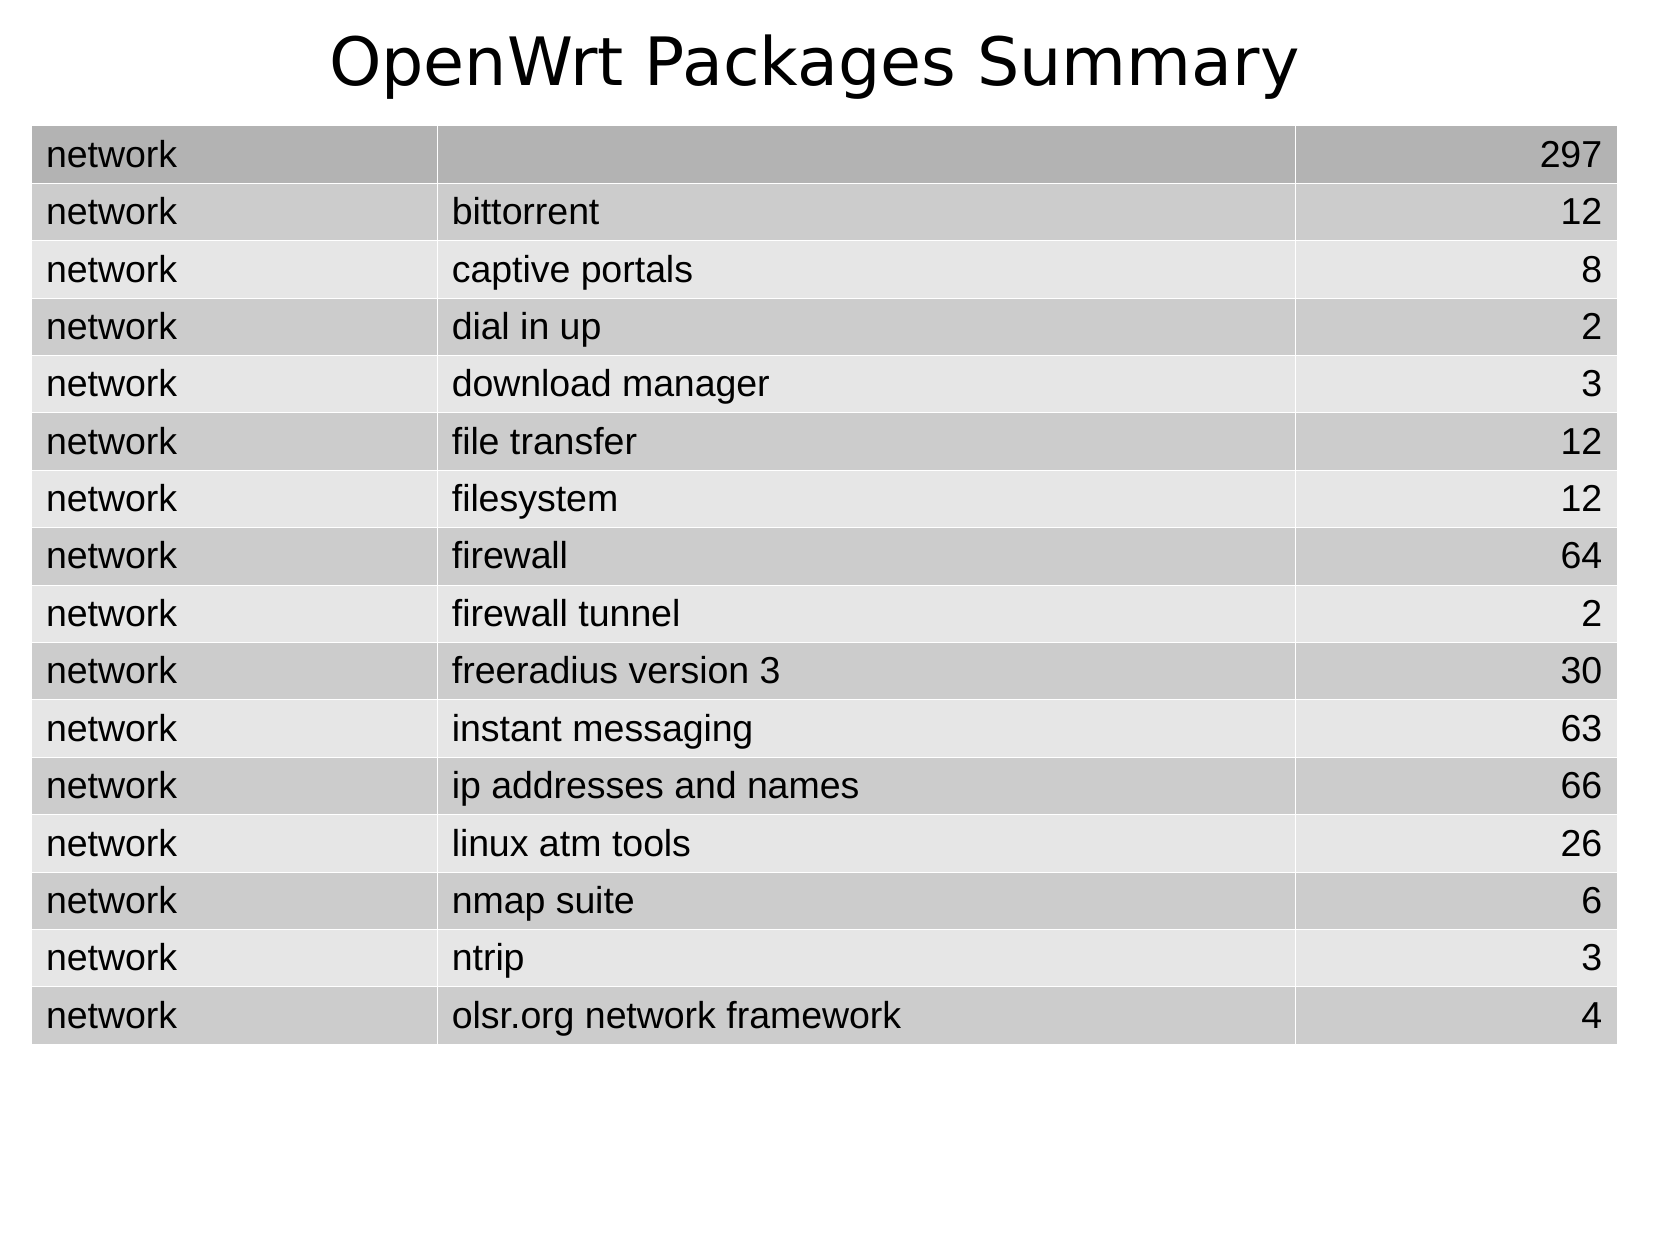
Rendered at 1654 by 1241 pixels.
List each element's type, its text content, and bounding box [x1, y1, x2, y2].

table_cell network [32, 700, 437, 757]
table_cell 64 [1296, 528, 1617, 585]
table_cell olsr.org network framework [438, 987, 1295, 1044]
table_cell network [32, 471, 437, 527]
table_cell 8 [1296, 241, 1617, 298]
table_cell file transfer [438, 413, 1295, 470]
table_cell 12 [1296, 184, 1617, 240]
table_cell network [32, 815, 437, 872]
table_cell filesystem [438, 471, 1295, 527]
table_cell firewall tunnel [438, 586, 1295, 642]
table_cell 2 [1296, 299, 1617, 355]
table_cell network [32, 528, 437, 585]
table_cell 12 [1296, 471, 1617, 527]
table_cell network [32, 184, 437, 240]
title OpenWrt Packages Summary [70, 23, 1560, 102]
table_cell network [32, 413, 437, 470]
table_header [438, 126, 1295, 183]
table_cell linux atm tools [438, 815, 1295, 872]
table_cell network [32, 299, 437, 355]
table_cell network [32, 987, 437, 1044]
table_cell 4 [1296, 987, 1617, 1044]
table_cell network [32, 356, 437, 412]
table_cell nmap suite [438, 873, 1295, 929]
table_header network [32, 126, 437, 183]
table_cell 26 [1296, 815, 1617, 872]
table_cell 63 [1296, 700, 1617, 757]
table_cell 30 [1296, 643, 1617, 699]
table_cell network [32, 241, 437, 298]
table_cell captive portals [438, 241, 1295, 298]
table_cell network [32, 586, 437, 642]
table_cell 12 [1296, 413, 1617, 470]
table_cell 66 [1296, 758, 1617, 814]
table_cell 2 [1296, 586, 1617, 642]
table_cell ip addresses and names [438, 758, 1295, 814]
table_cell bittorrent [438, 184, 1295, 240]
table_cell dial in up [438, 299, 1295, 355]
table_cell firewall [438, 528, 1295, 585]
table_cell network [32, 930, 437, 986]
table_cell 3 [1296, 930, 1617, 986]
table_cell network [32, 643, 437, 699]
table_cell ntrip [438, 930, 1295, 986]
table_cell network [32, 873, 437, 929]
table_cell 3 [1296, 356, 1617, 412]
table_cell network [32, 758, 437, 814]
table_cell freeradius version 3 [438, 643, 1295, 699]
table_header 297 [1296, 126, 1617, 183]
table_cell 6 [1296, 873, 1617, 929]
table_cell instant messaging [438, 700, 1295, 757]
table_cell download manager [438, 356, 1295, 412]
